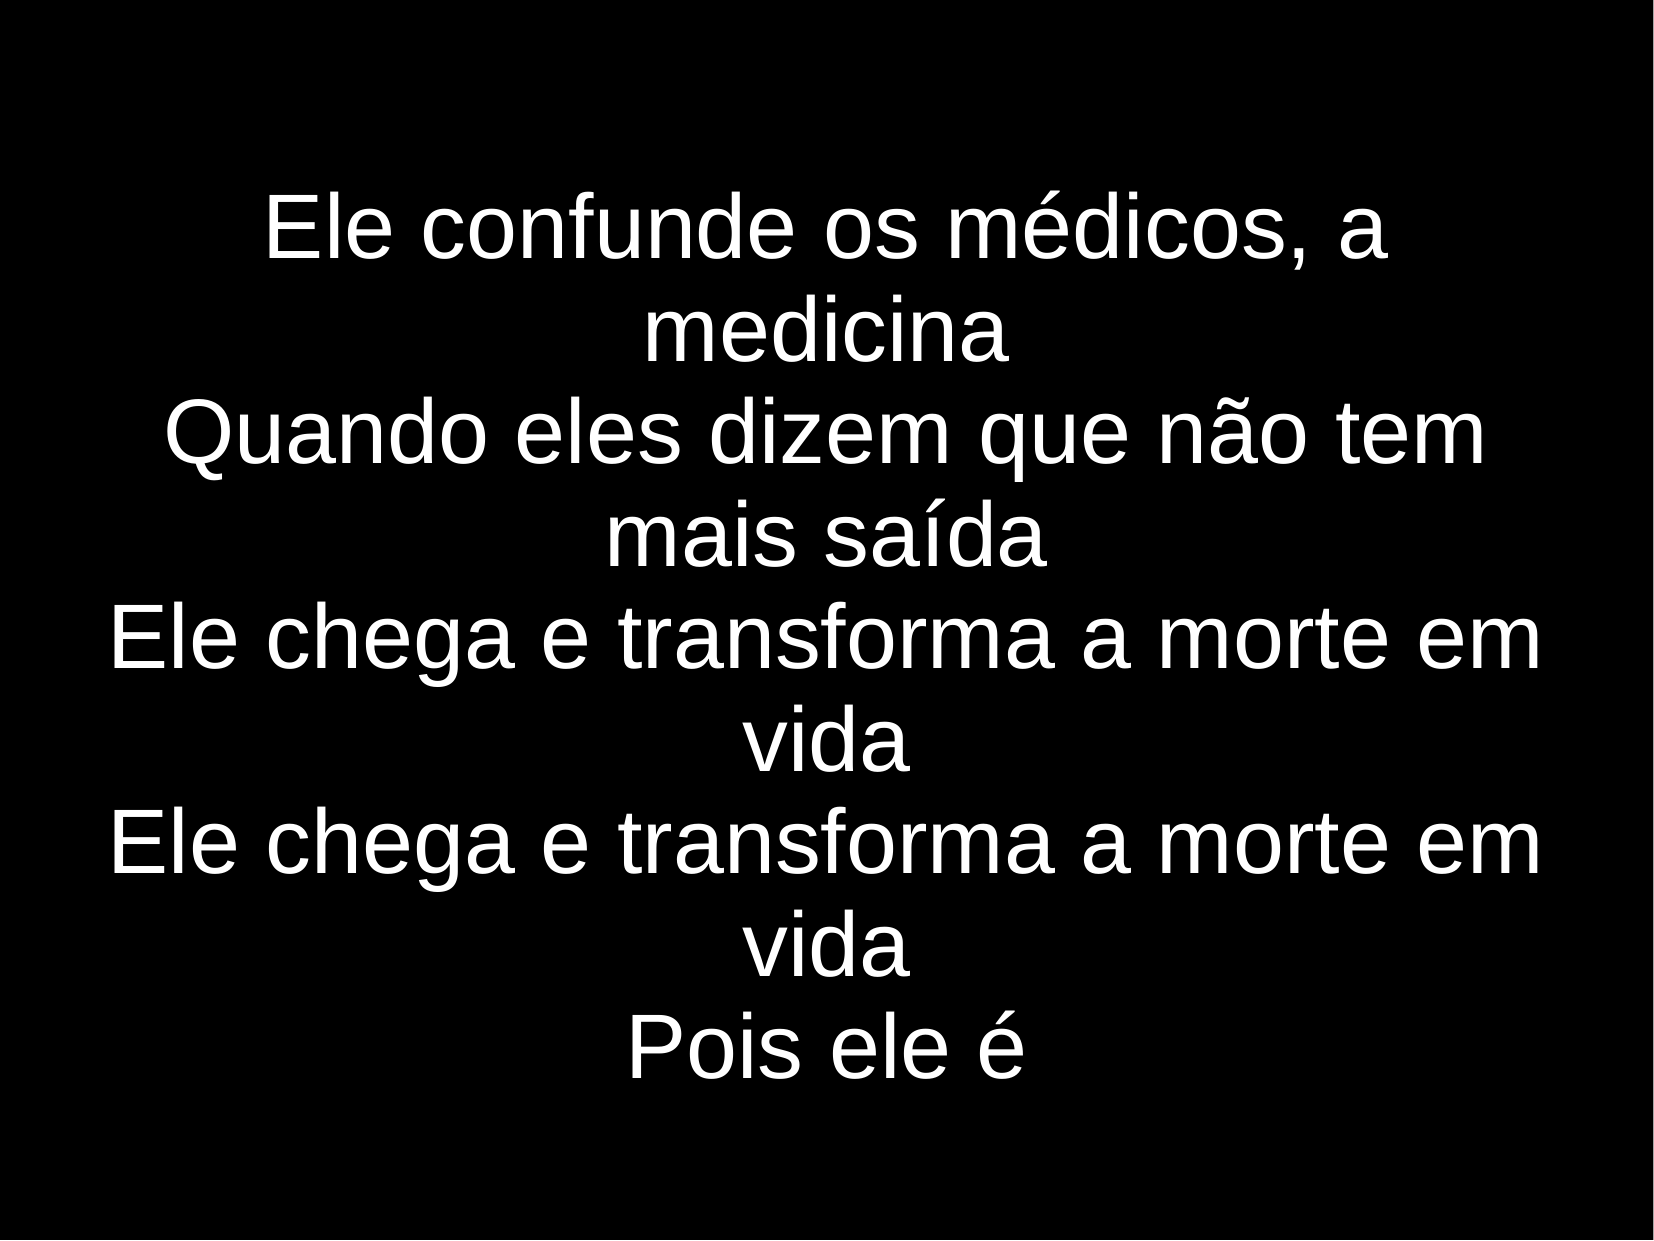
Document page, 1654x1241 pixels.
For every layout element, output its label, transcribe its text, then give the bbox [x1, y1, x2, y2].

subtitle Ele confunde os médicos, a medicina Quando eles dizem que não tem mais saída Ele chega e transforma a morte em vida Ele chega e transforma a morte em vida Pois ele é [82, 0, 1571, 1241]
